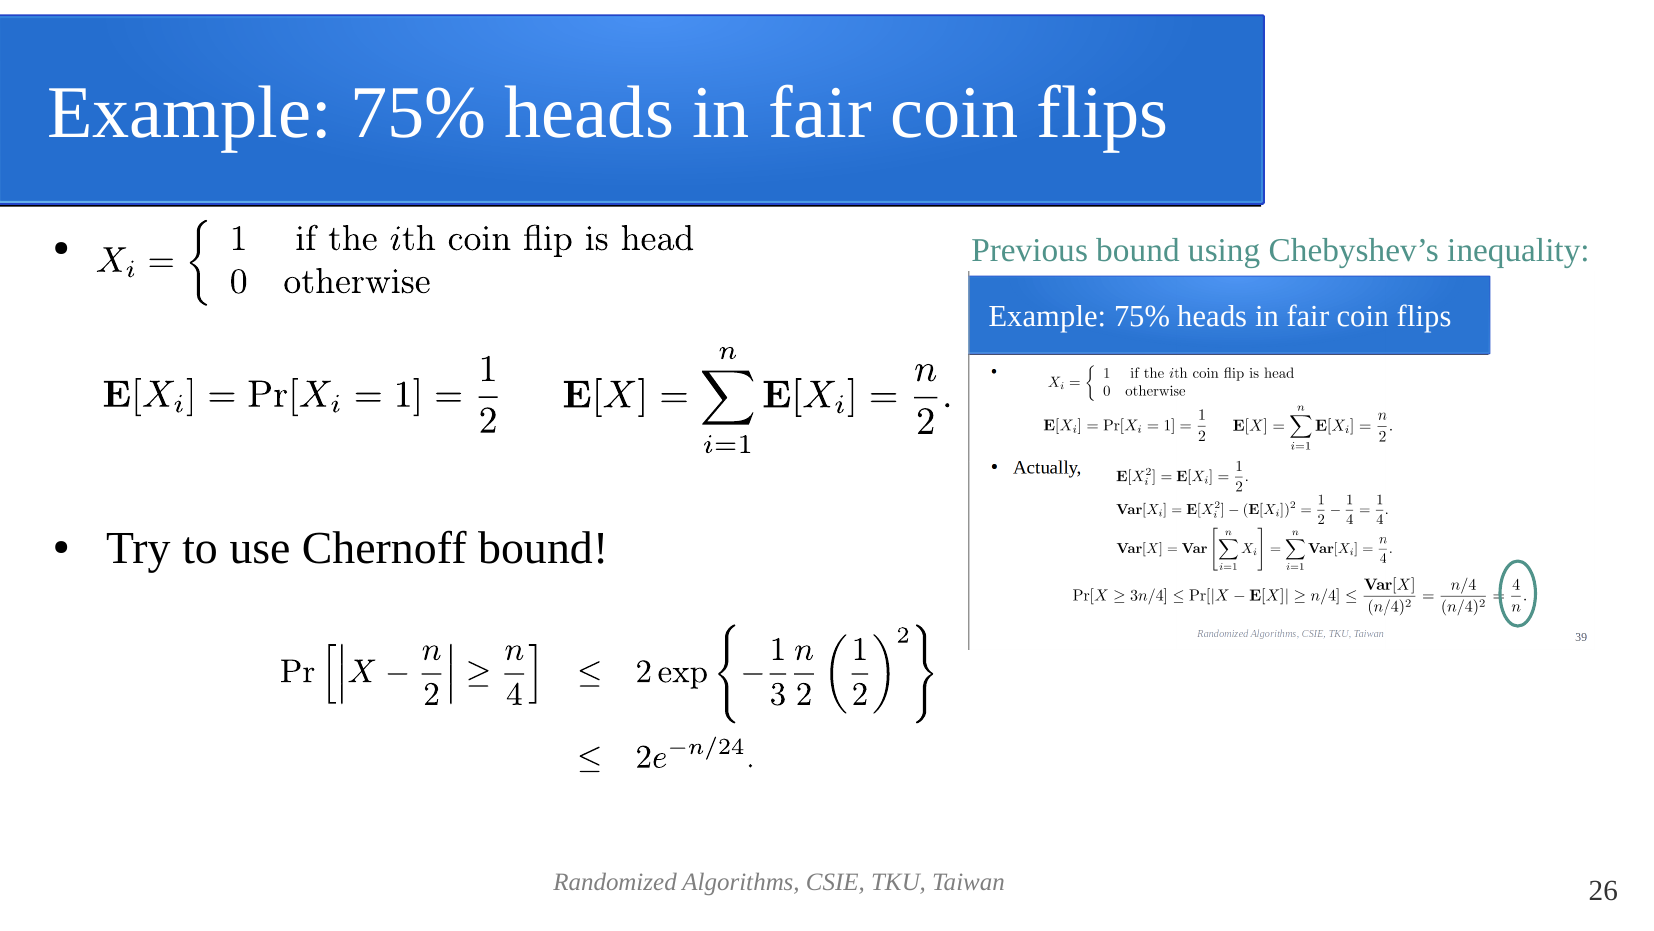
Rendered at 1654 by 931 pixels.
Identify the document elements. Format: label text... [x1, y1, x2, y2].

picture [968, 278, 1595, 650]
text_box Previous bound using Chebyshev’s inequality: [956, 224, 1613, 278]
picture [100, 354, 500, 435]
list Try to use Chernoff bound! [35, 224, 1524, 764]
picture [279, 624, 934, 773]
picture [561, 345, 951, 455]
picture [94, 218, 695, 308]
title Example: 75% heads in fair coin flips [47, 35, 1199, 189]
